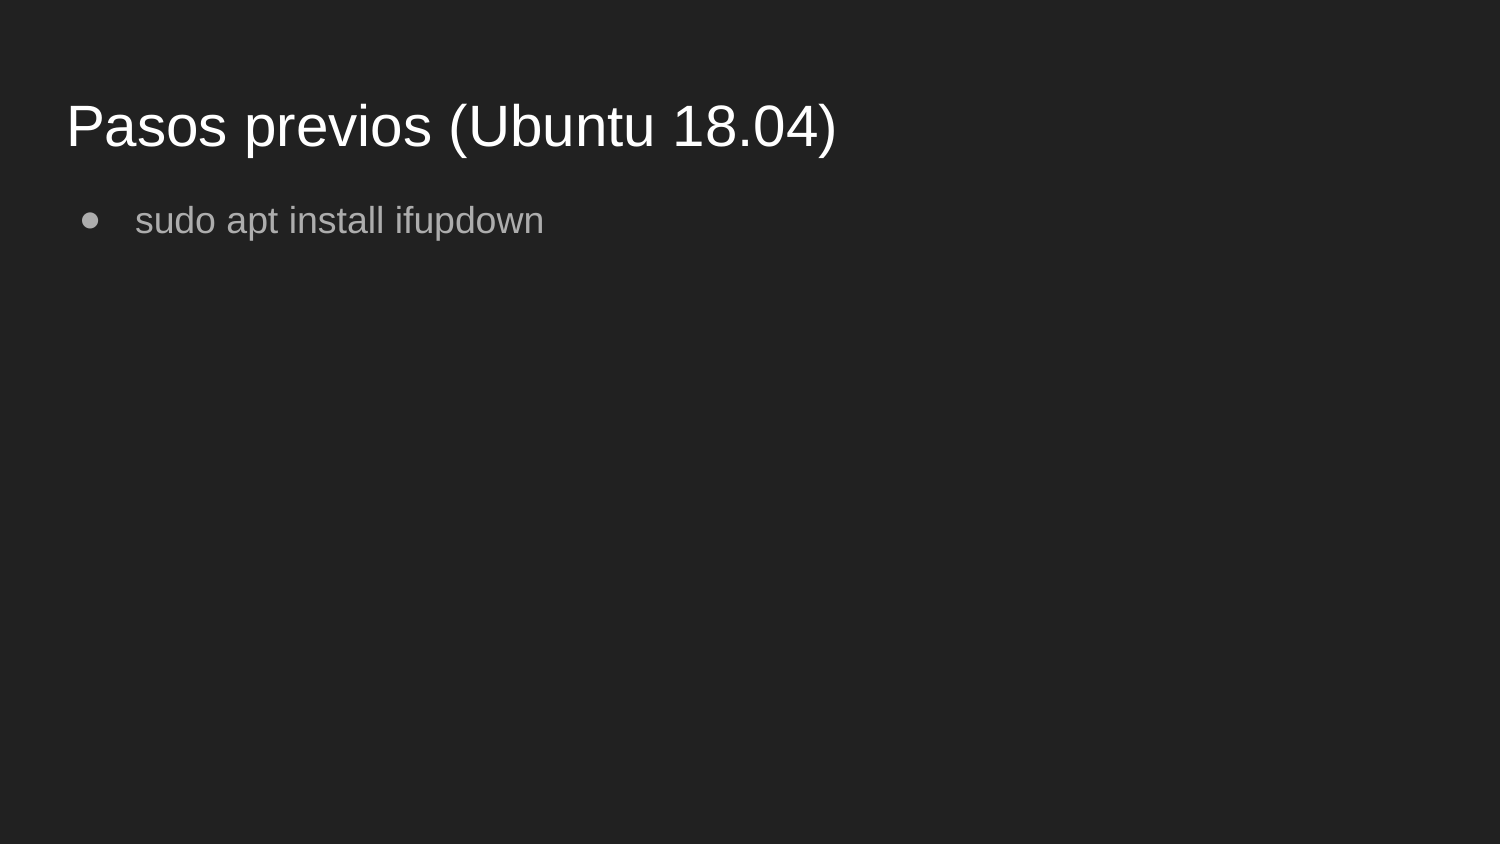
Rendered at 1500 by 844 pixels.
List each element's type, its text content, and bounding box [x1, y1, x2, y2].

title Pasos previos (Ubuntu 18.04) [51, 72, 1449, 167]
list sudo apt install ifupdown [45, 129, 1254, 691]
